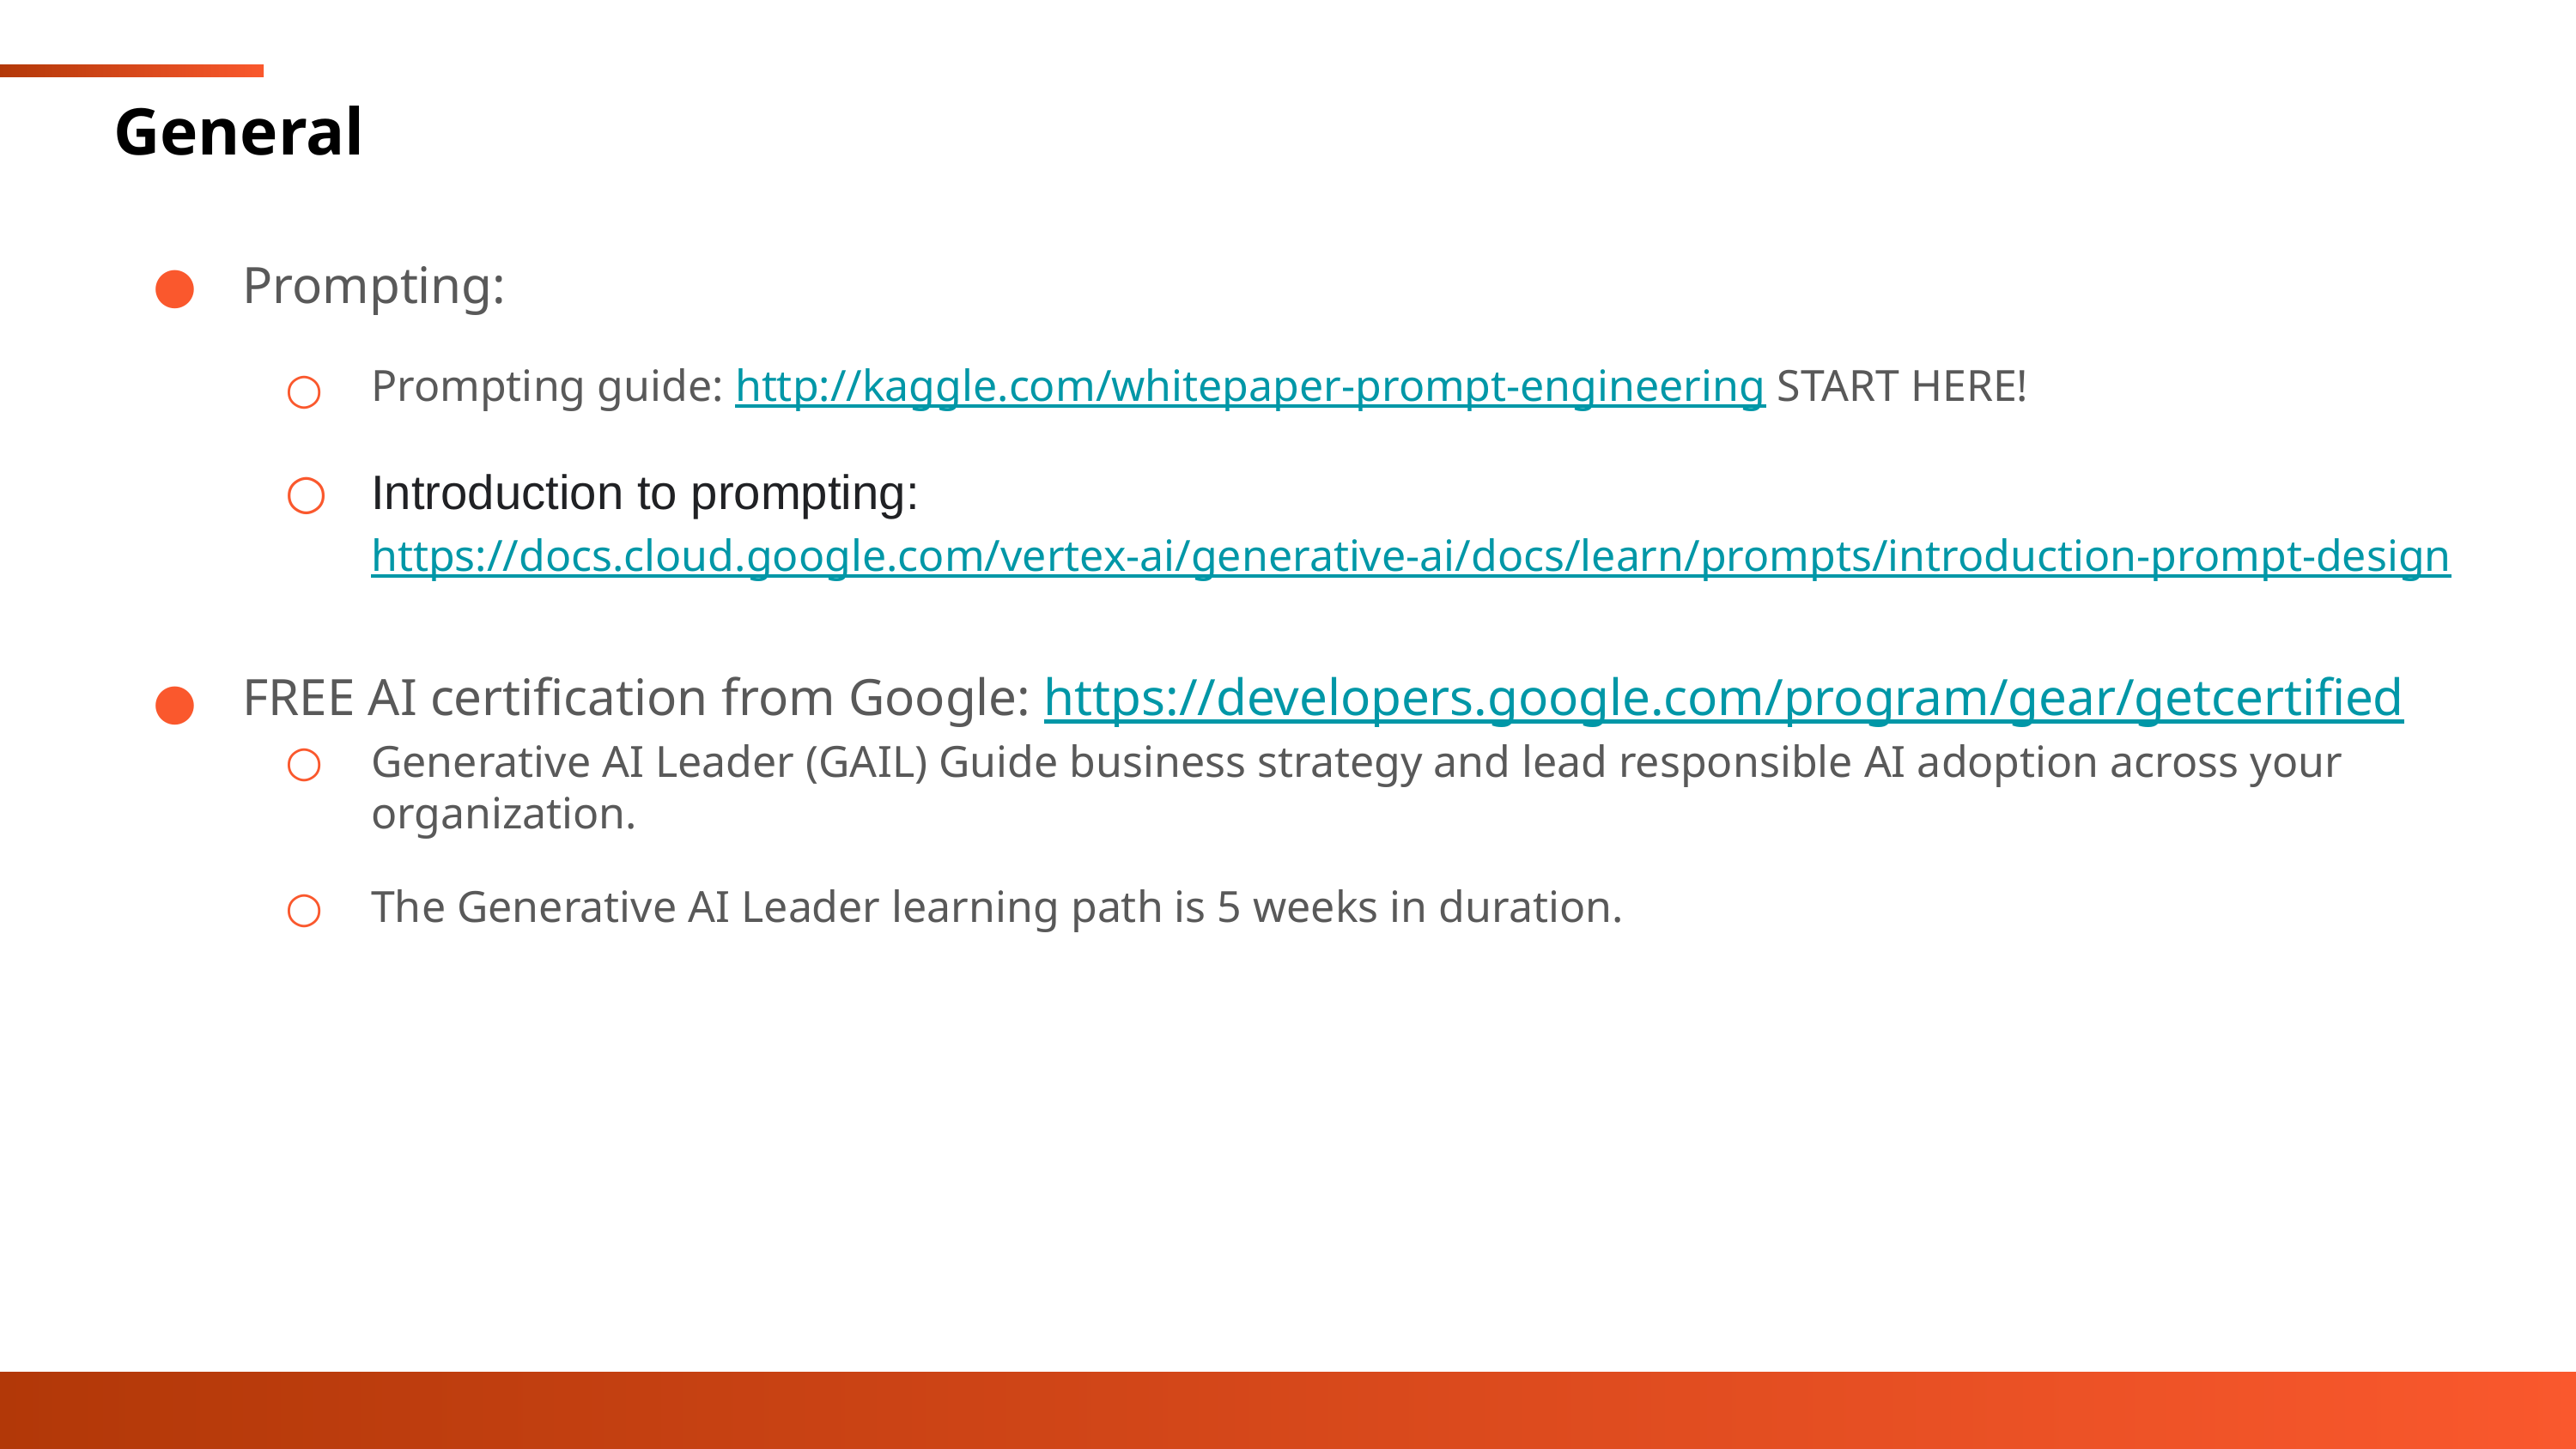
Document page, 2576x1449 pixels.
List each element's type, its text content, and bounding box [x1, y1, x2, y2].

title General [88, 64, 2488, 227]
text_box Google drive [2516, 1372, 2524, 1448]
list Prompting: Prompting guide: http://kaggle.com/whitepaper-prompt-engineering START HERE! Introduction to prompting: ​​https://docs.cloud.google.com/vertex-ai/generative-ai/docs/learn/prompts/introduction-prompt-design FREE AI certification from Google: https://developers.google.com/program/gear/getcertified Generative AI Leader (GAIL) Guide business strategy and lead responsible AI adoption across your organization. The Generative AI Leader learning path is 5 weeks in duration. [88, 227, 2488, 1181]
